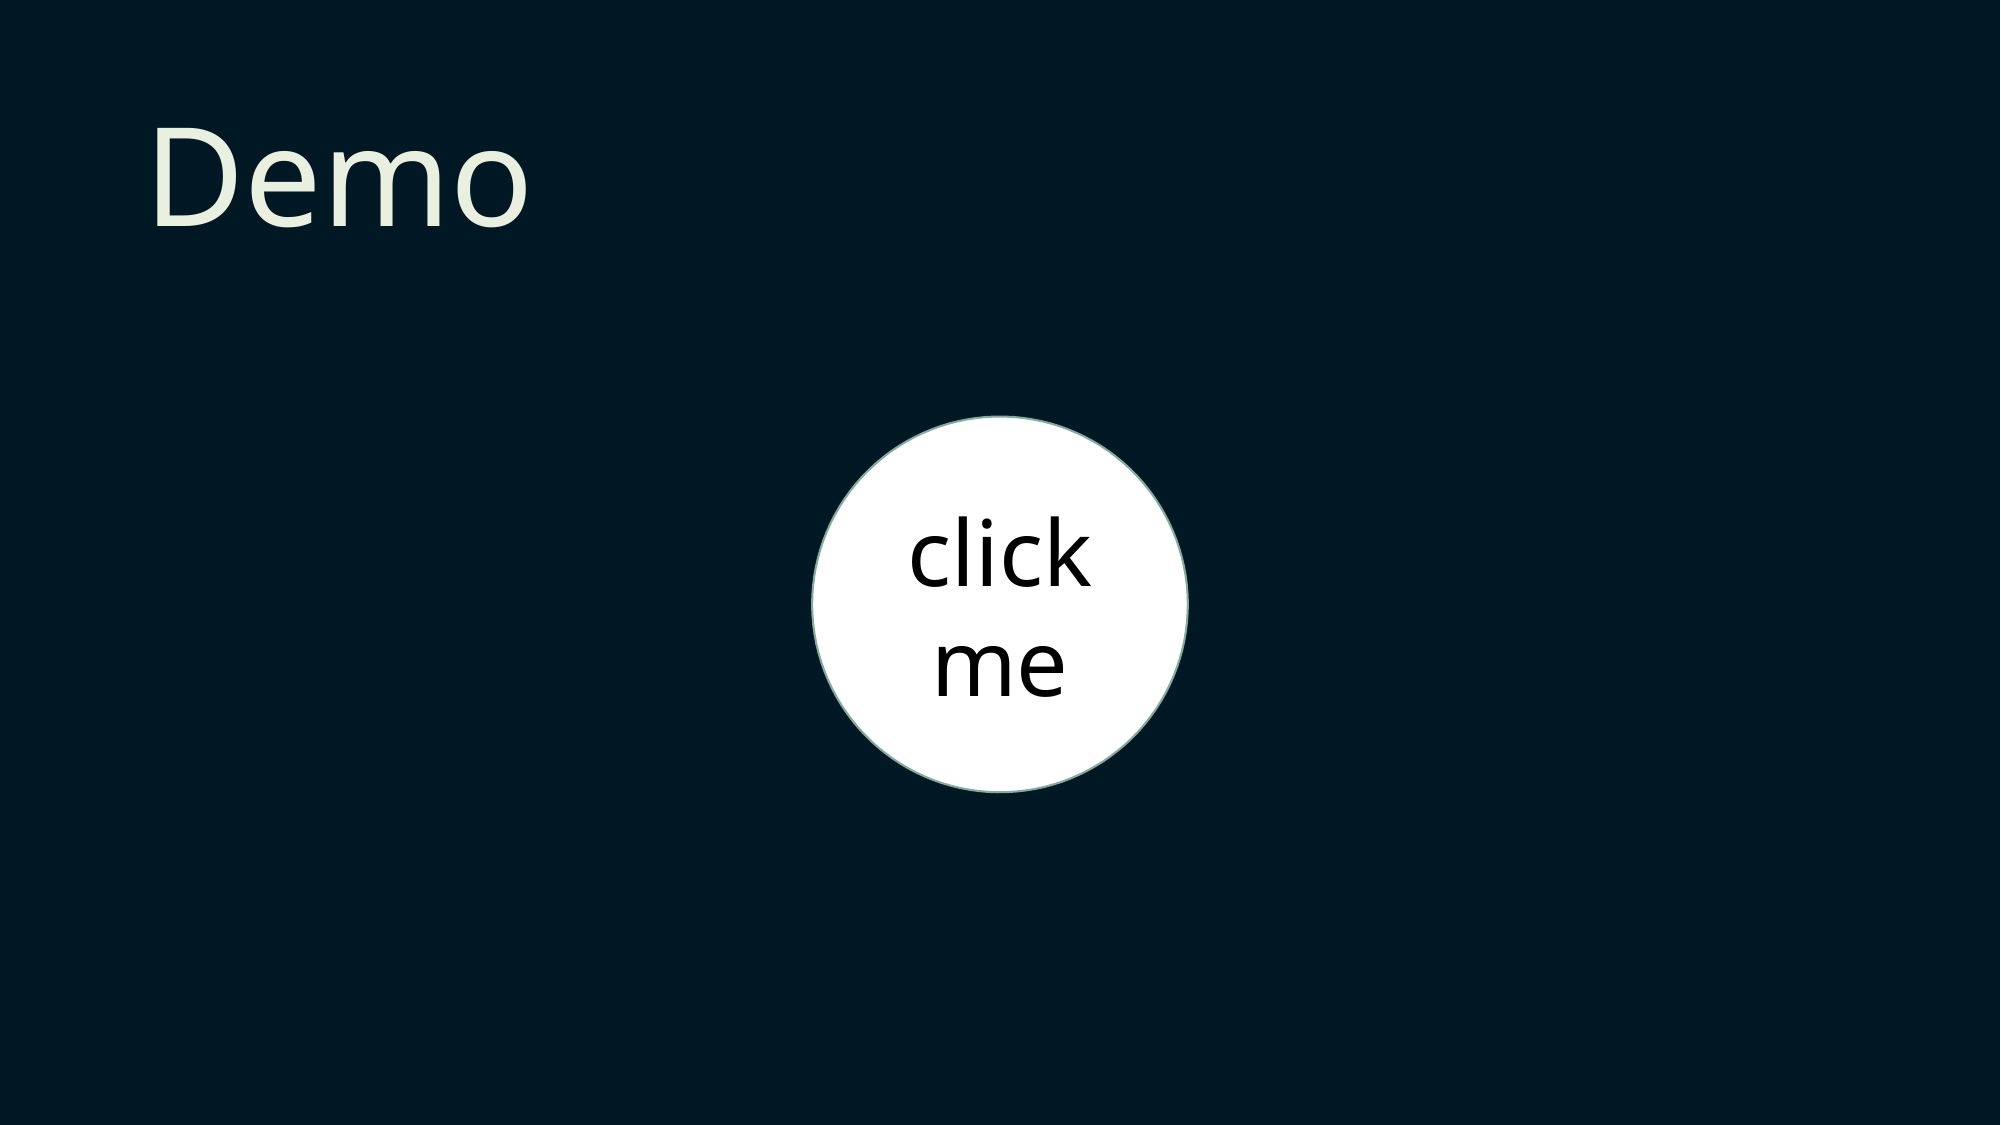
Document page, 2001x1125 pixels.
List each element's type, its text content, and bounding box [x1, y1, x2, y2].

text_box Demo [91, 106, 1606, 377]
text_box clickme [812, 416, 1188, 793]
